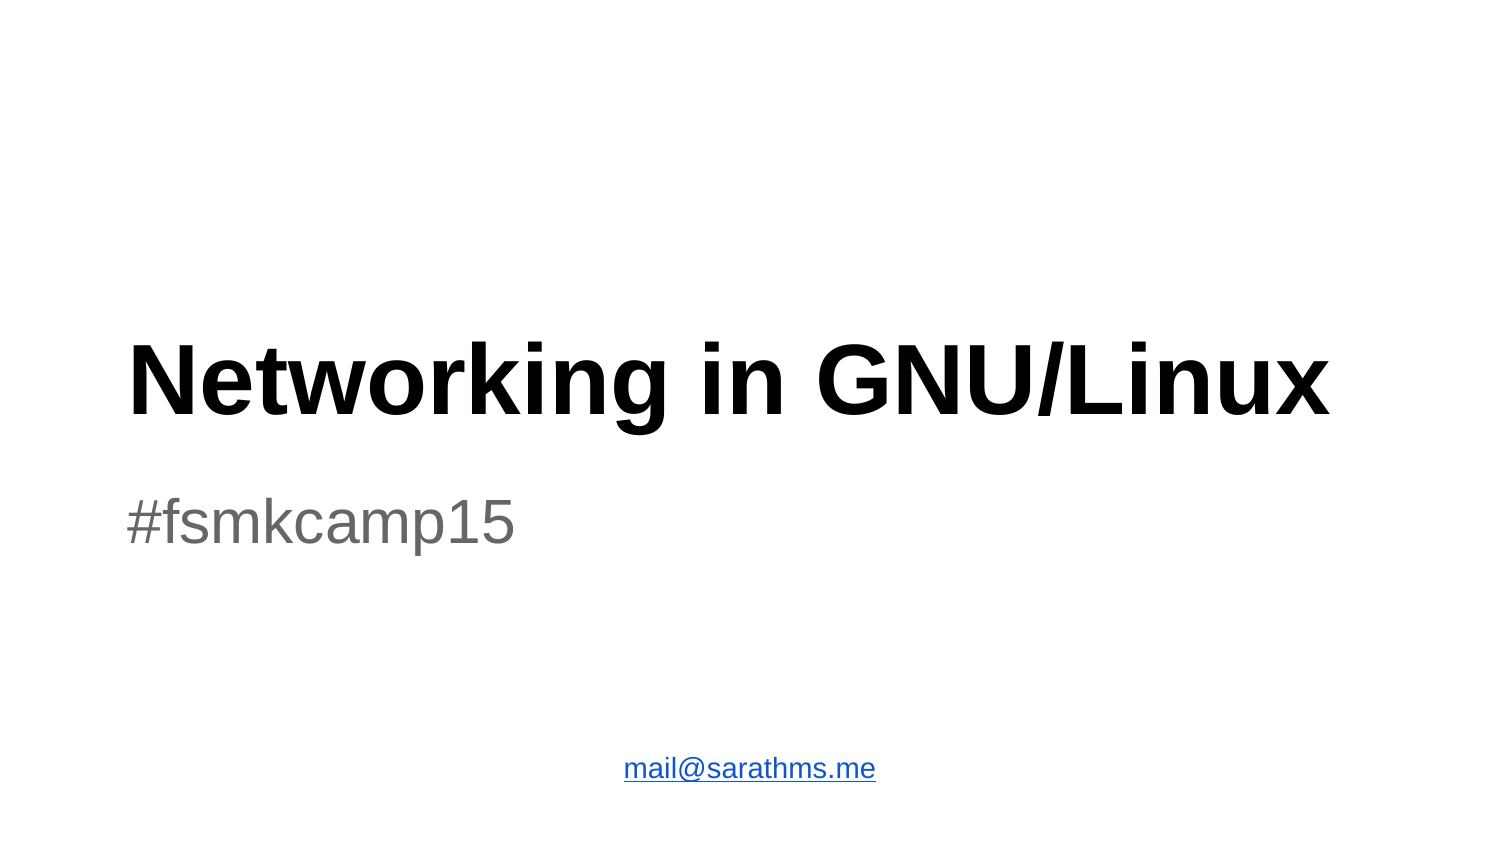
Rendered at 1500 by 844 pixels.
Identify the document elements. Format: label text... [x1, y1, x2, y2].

title Networking in GNU/Linux [112, 259, 1388, 450]
text_box mail@sarathms.me [494, 738, 1006, 797]
subtitle #fsmkcamp15 [112, 465, 1388, 595]
